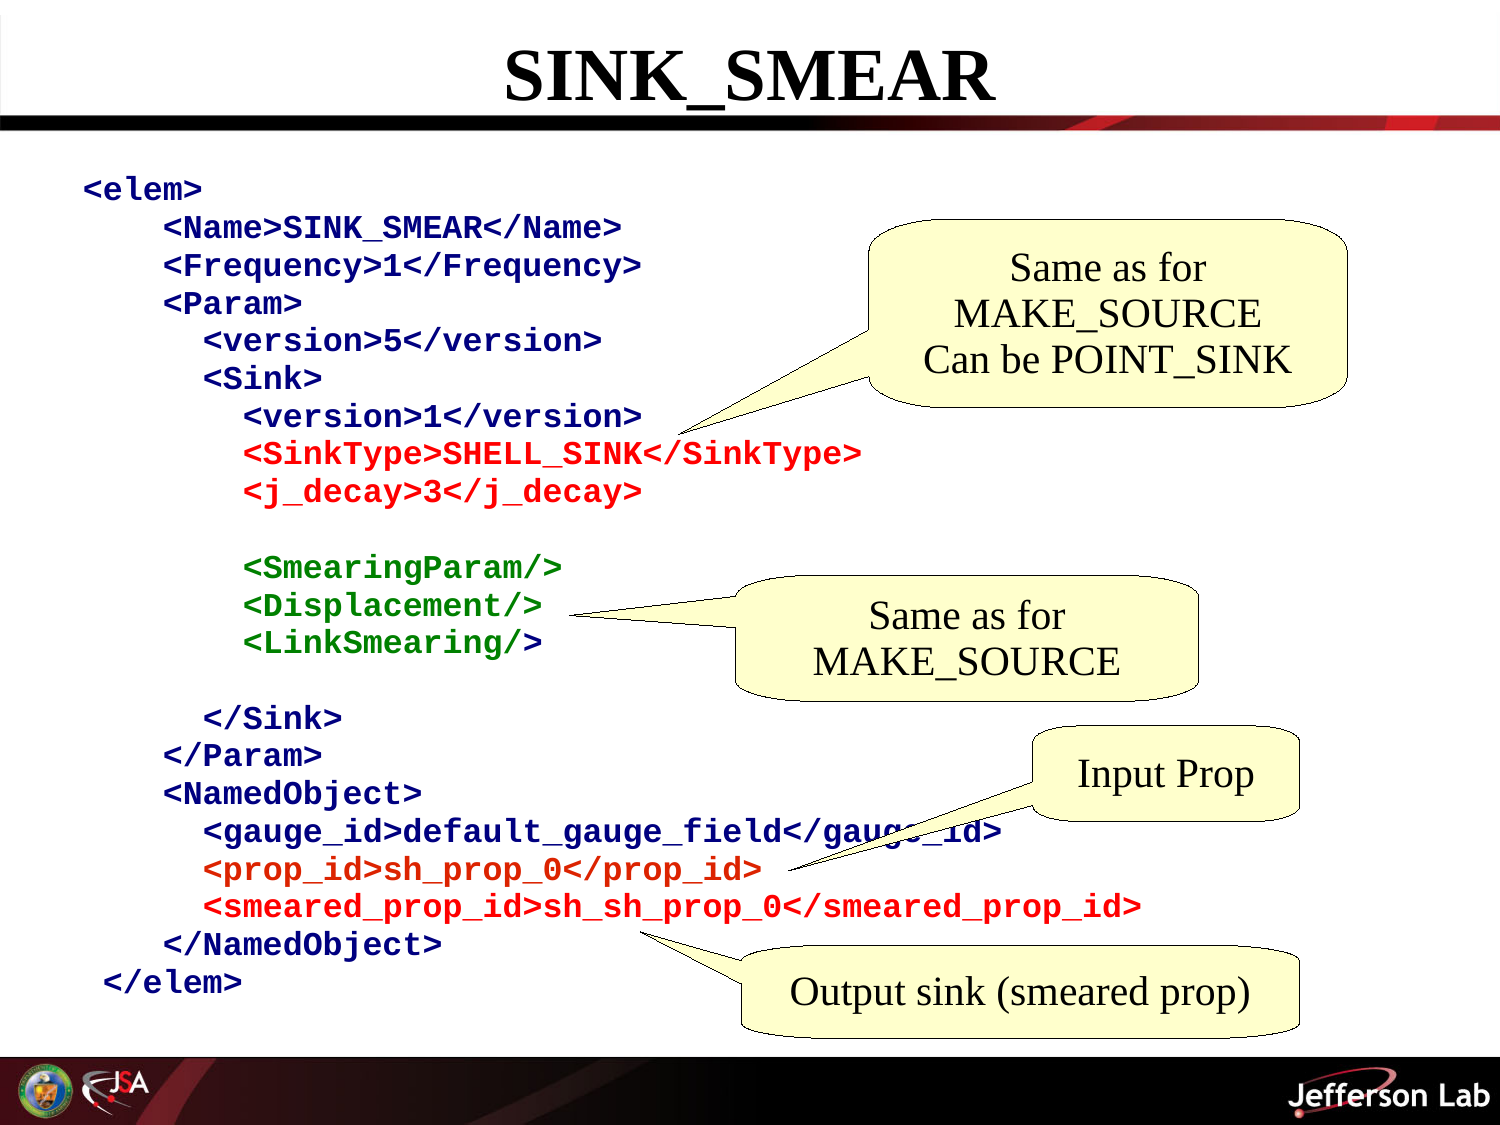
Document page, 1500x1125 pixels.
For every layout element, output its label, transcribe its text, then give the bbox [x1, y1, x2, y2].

text_box Output sink (smeared prop) [640, 931, 1300, 1039]
text_box <elem> <Name>SINK_SMEAR</Name> <Frequency>1</Frequency> <Param> <version>5</version> <Sink> <version>1</version> <SinkType>SHELL_SINK</SinkType> <j_decay>3</j_decay> <SmearingParam/> <Displacement/> <LinkSmearing/> </Sink> </Param> <NamedObject> <gauge_id>default_gauge_field</gauge_id> <prop_id>sh_prop_0</prop_id> <smeared_prop_id>sh_sh_prop_0</smeared_prop_id> </NamedObject> </elem> [28, 165, 1405, 1018]
title SINK_SMEAR [112, 7, 1388, 143]
text_box Input Prop [788, 725, 1300, 871]
text_box Same as for MAKE_SOURCE Can be POINT_SINK [678, 219, 1348, 435]
text_box Same as for MAKE_SOURCE [569, 575, 1199, 702]
picture [0, 0, 1500, 1125]
